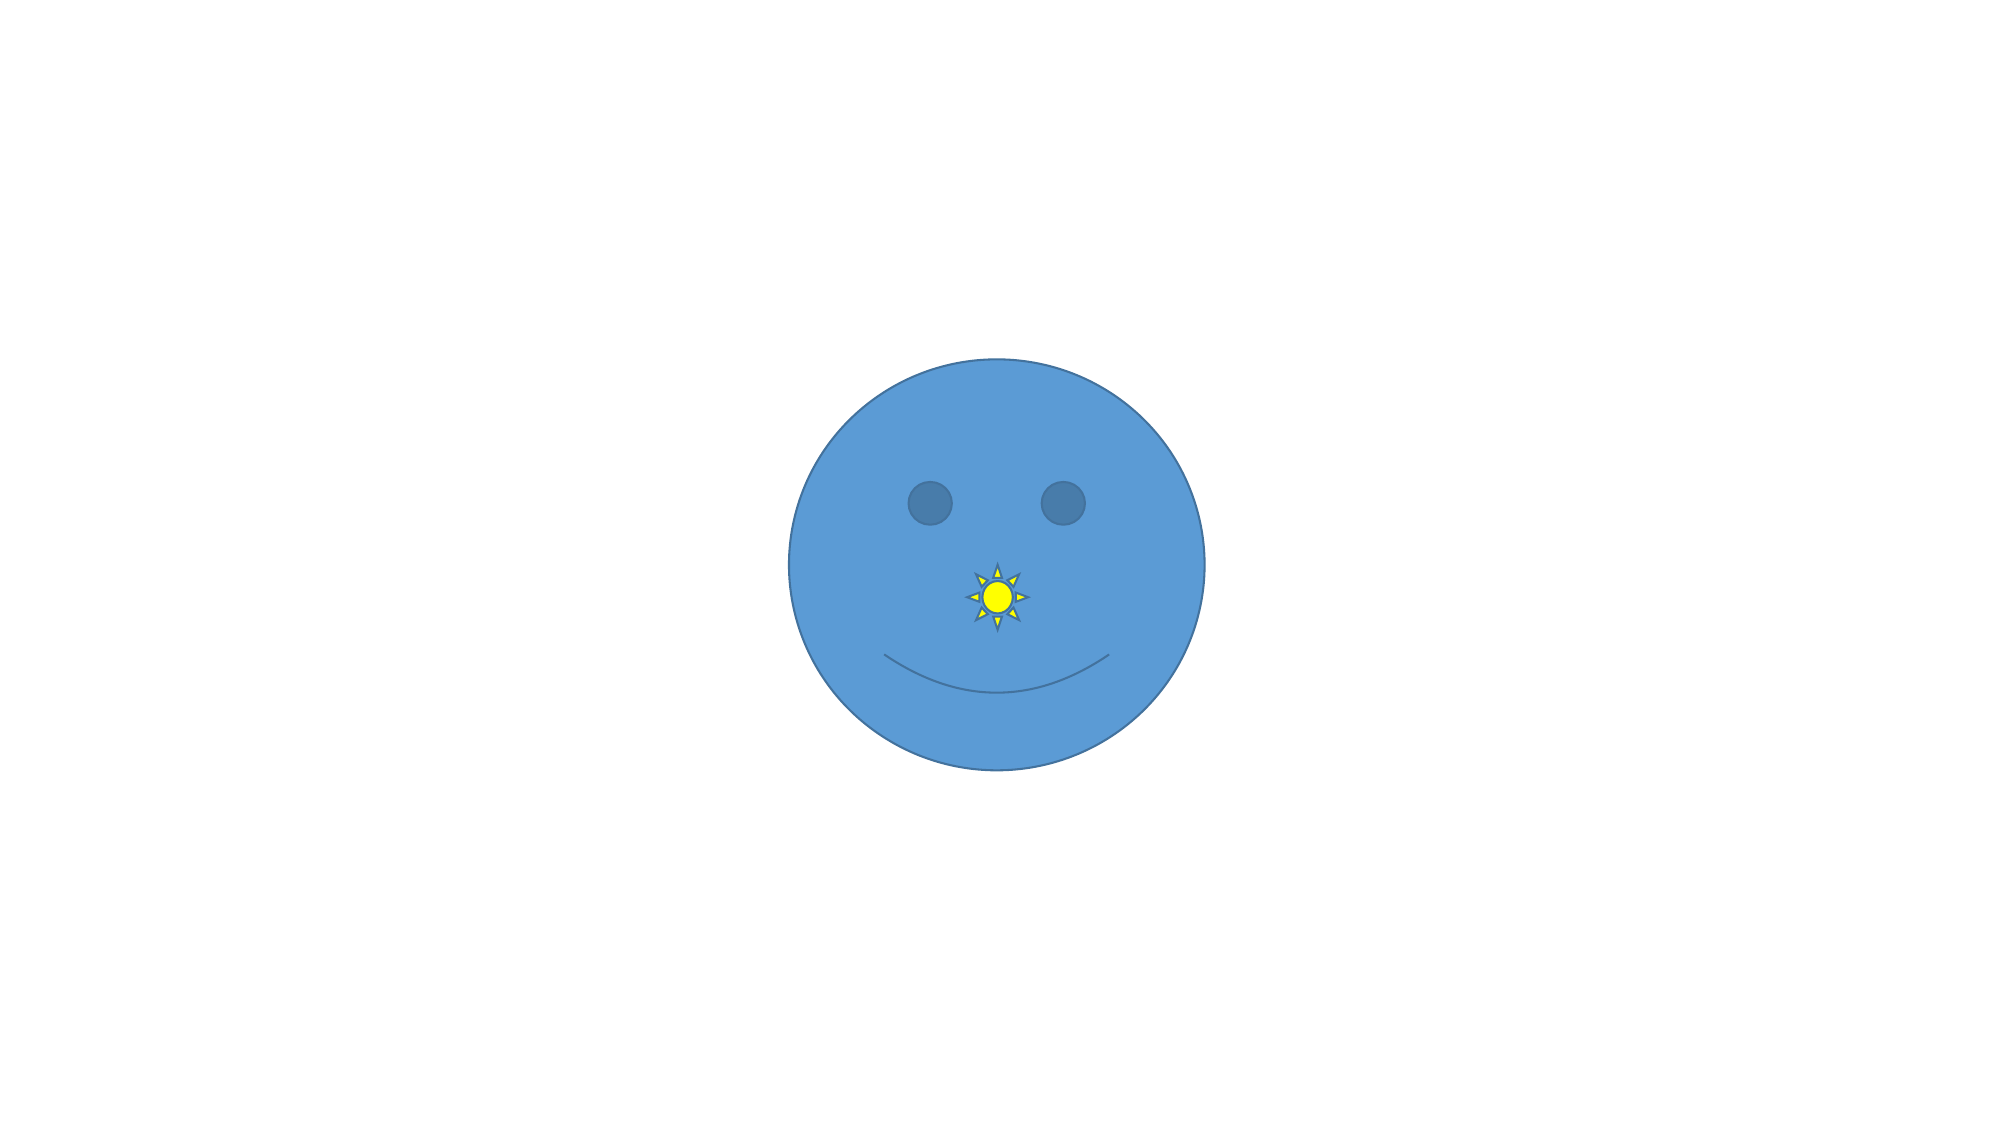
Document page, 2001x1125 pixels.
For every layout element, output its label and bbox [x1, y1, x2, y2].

text_box [788, 359, 1205, 771]
